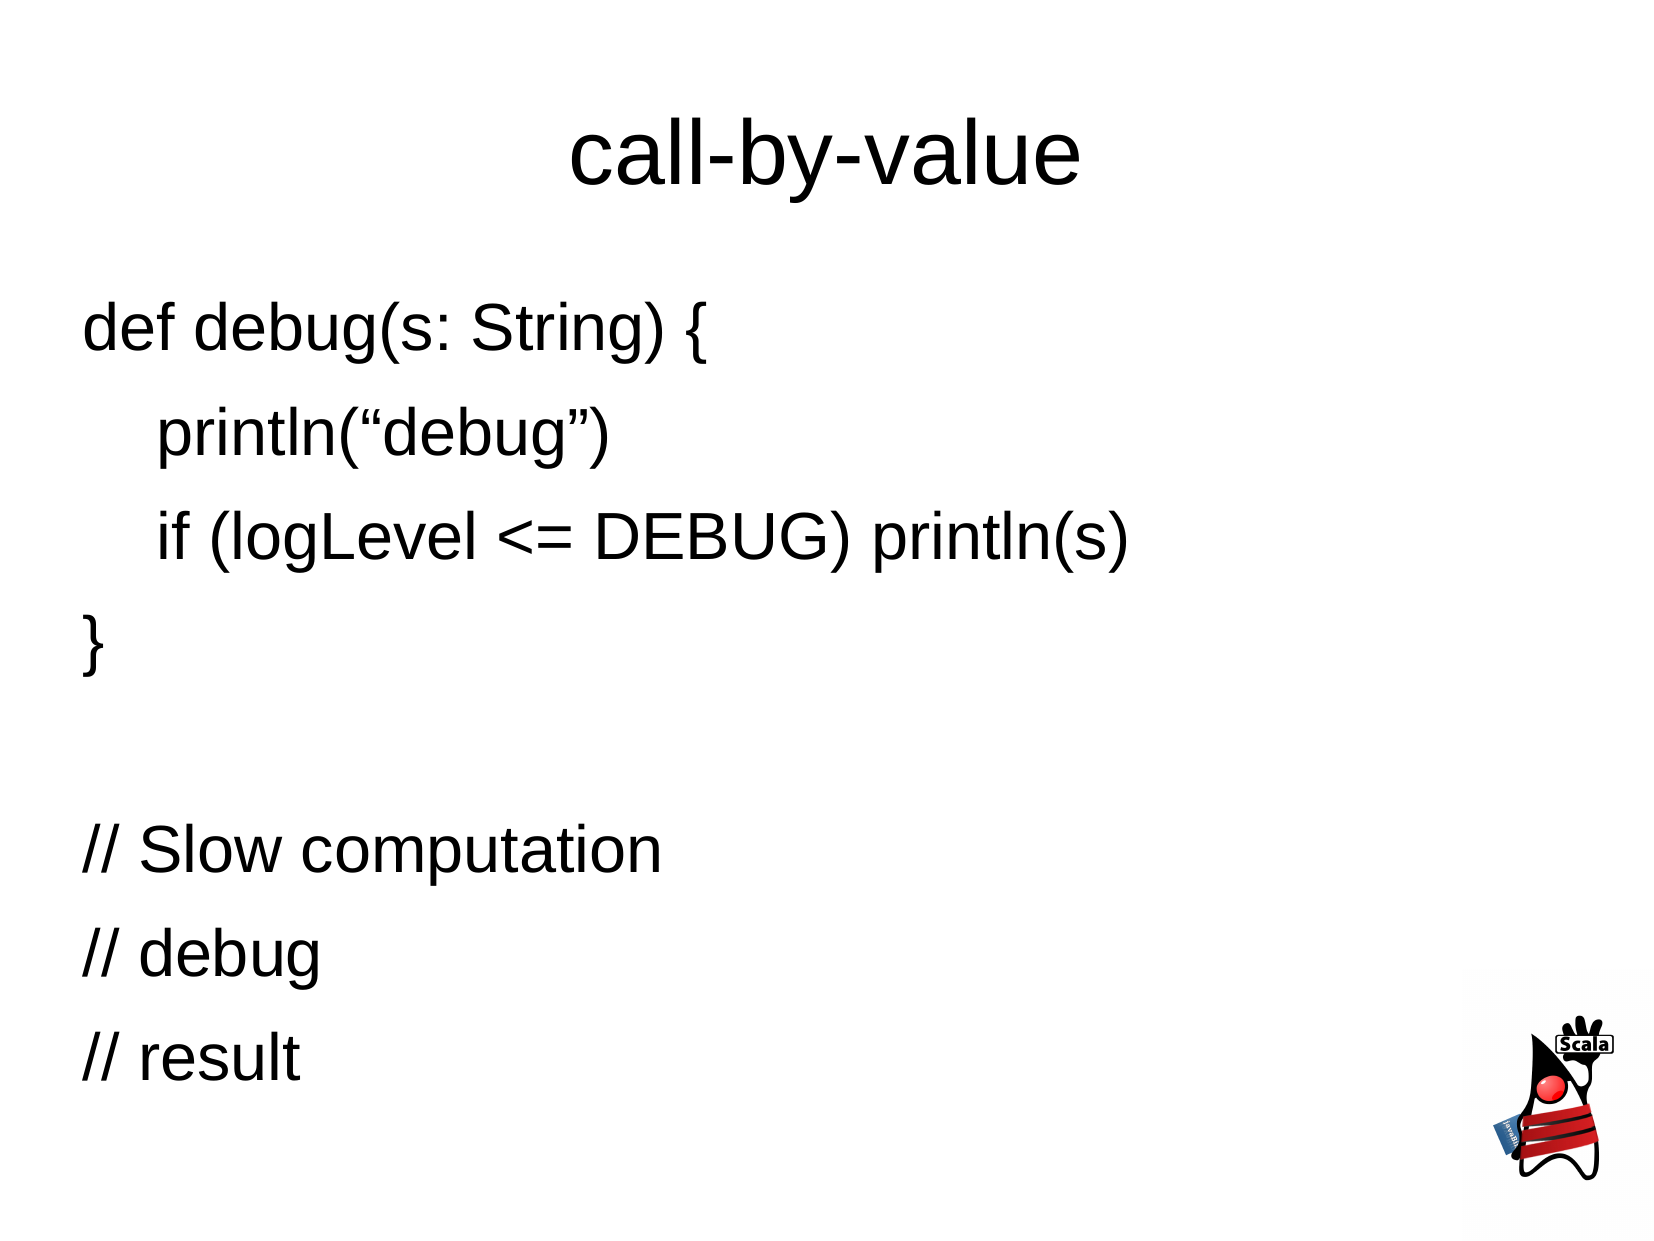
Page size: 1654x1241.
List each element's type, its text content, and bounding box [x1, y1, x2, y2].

picture [1462, 969, 1654, 1241]
title call-by-value [82, 56, 1571, 250]
list def debug(s: String) { println(“debug”) if (logLevel <= DEBUG) println(s) } // Slow computation // debug // result [82, 290, 1571, 1109]
